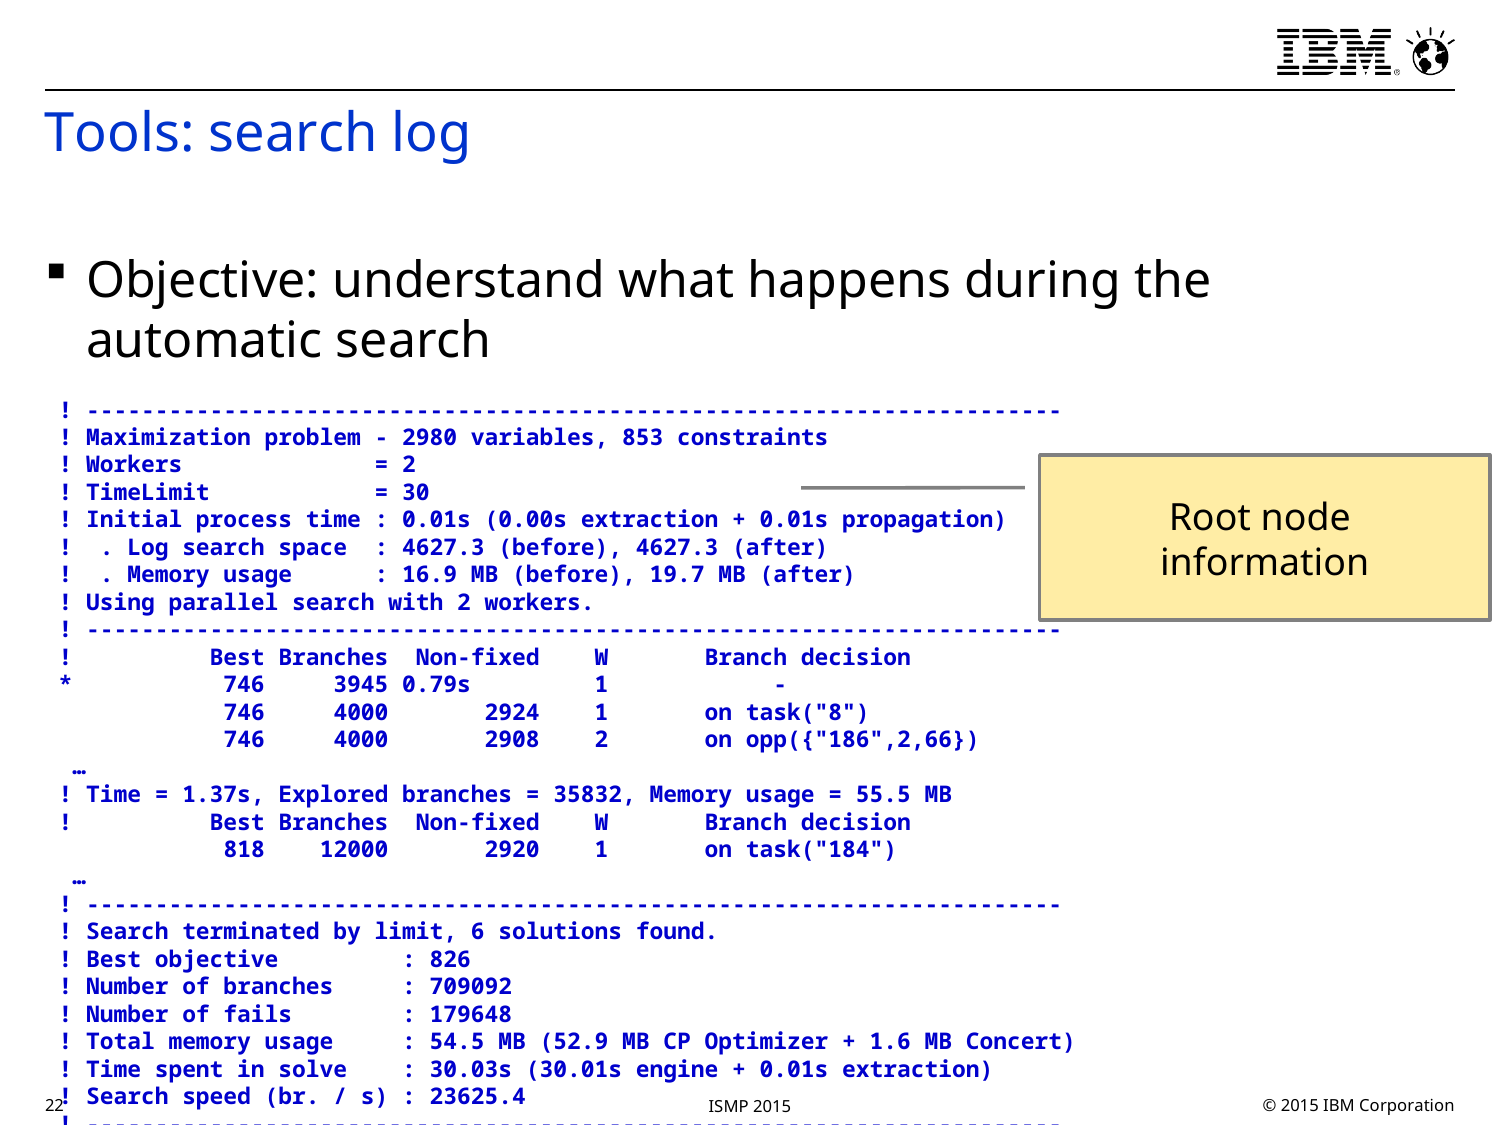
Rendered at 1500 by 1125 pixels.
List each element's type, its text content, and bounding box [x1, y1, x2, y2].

picture [1260, 10, 1468, 90]
list Objective: understand what happens during the automatic search ! ----------------------------------------------------------------------- ! Maximization problem - 2980 variables, 853 constraints ! Workers = 2 ! TimeLimit = 30 ! Initial process time : 0.01s (0.00s extraction + 0.01s propagation) ! . Log search space : 4627.3 (before), 4627.3 (after) ! . Memory usage : 16.9 MB (before), 19.7 MB (after) ! Using parallel search with 2 workers. ! ----------------------------------------------------------------------- ! Best Branches Non-fixed W Branch decision * 746 3945 0.79s 1 - 746 4000 2924 1 on task("8") 746 4000 2908 2 on opp({"186",2,66}) … ! Time = 1.37s, Explored branches = 35832, Memory usage = 55.5 MB ! Best Branches Non-fixed W Branch decision 818 12000 2920 1 on task("184") … ! ----------------------------------------------------------------------- ! Search terminated by limit, 6 solutions found. ! Best objective : 826 ! Number of branches : 709092 ! Number of fails : 179648 ! Total memory usage : 54.5 MB (52.9 MB CP Optimizer + 1.6 MB Concert) ! Time spent in solve : 30.03s (30.01s engine + 0.01s extraction) ! Search speed (br. / s) : 23625.4 ! ----------------------------------------------------------------------- [29, 239, 1455, 1085]
title Tools: search log [29, 97, 1455, 203]
text_box Root node information [1040, 455, 1490, 620]
